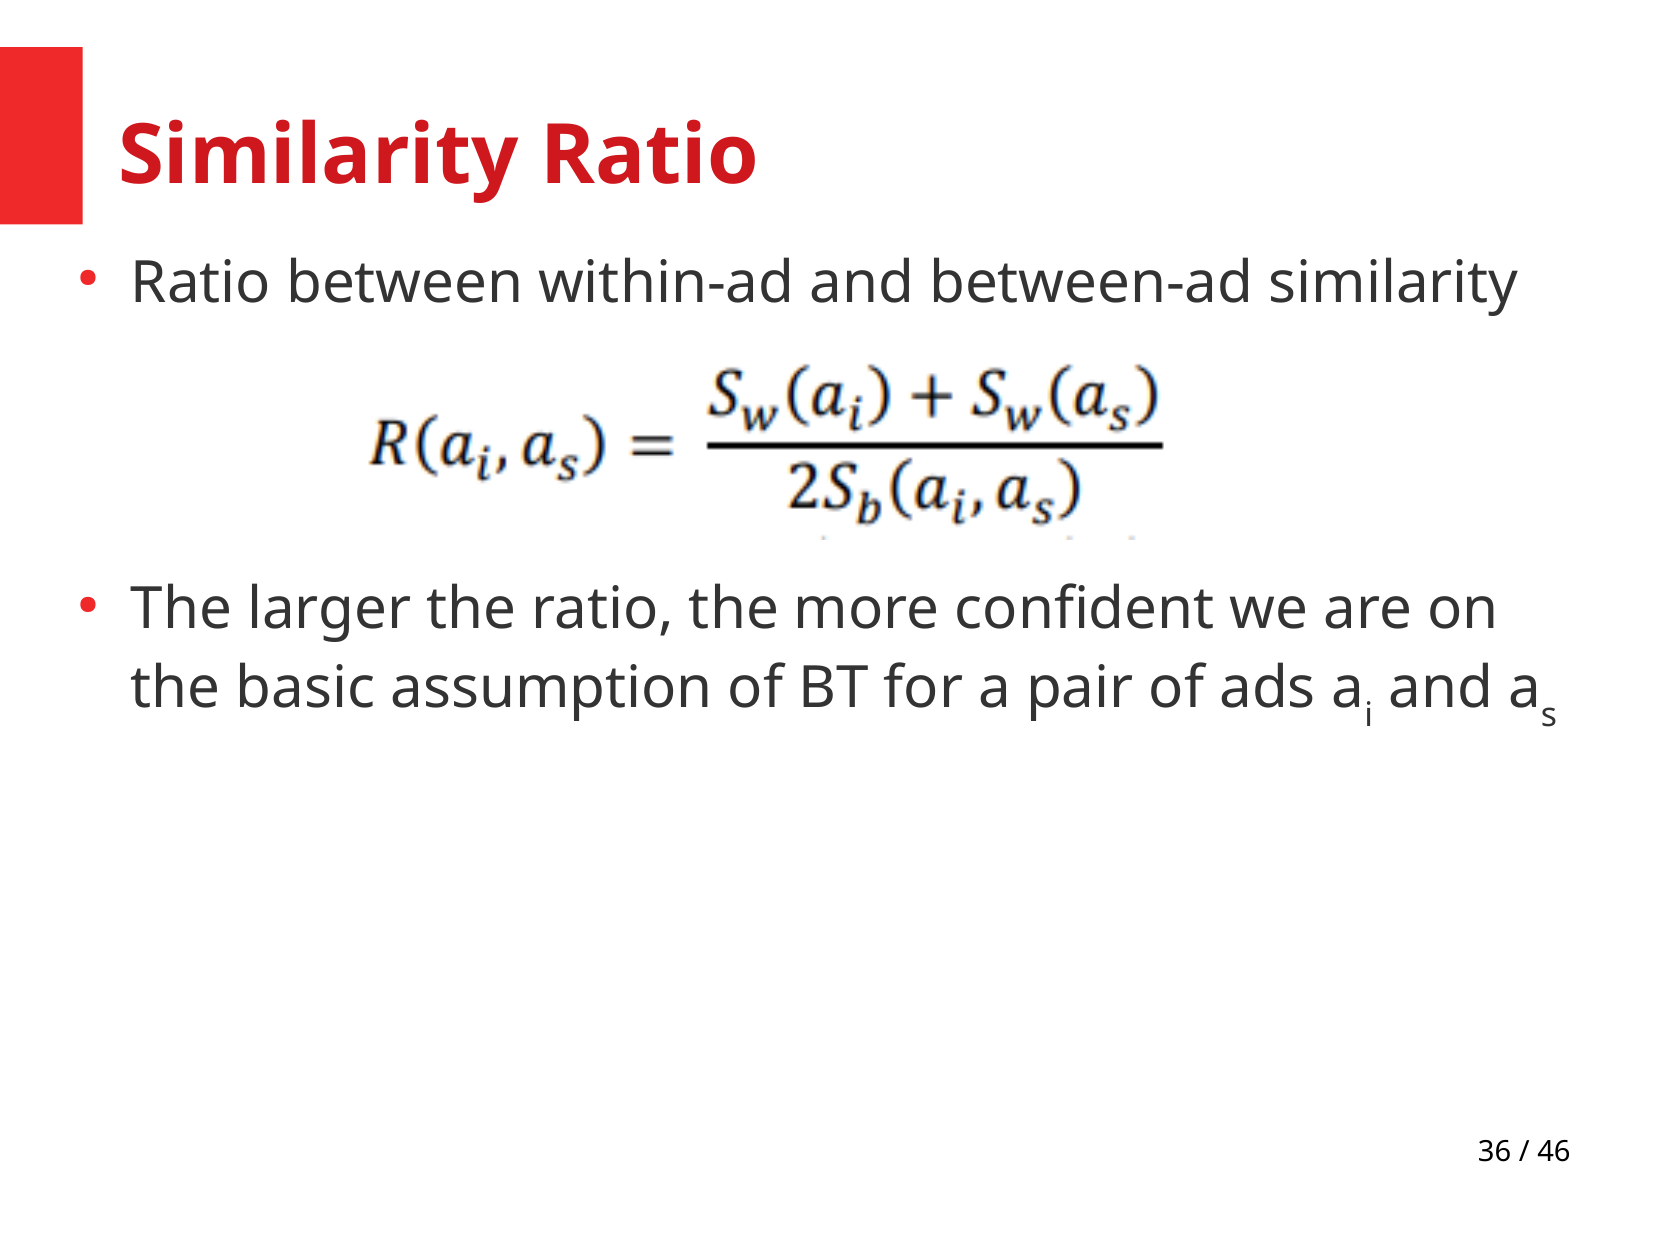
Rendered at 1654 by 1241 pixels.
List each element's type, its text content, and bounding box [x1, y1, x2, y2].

title Similarity Ratio [118, 49, 1571, 240]
list Ratio between within-ad and between-ad similarity The larger the ratio, the more confident we are on the basic assumption of BT for a pair of ads ai and as [60, 240, 1591, 1074]
picture [358, 344, 1198, 541]
